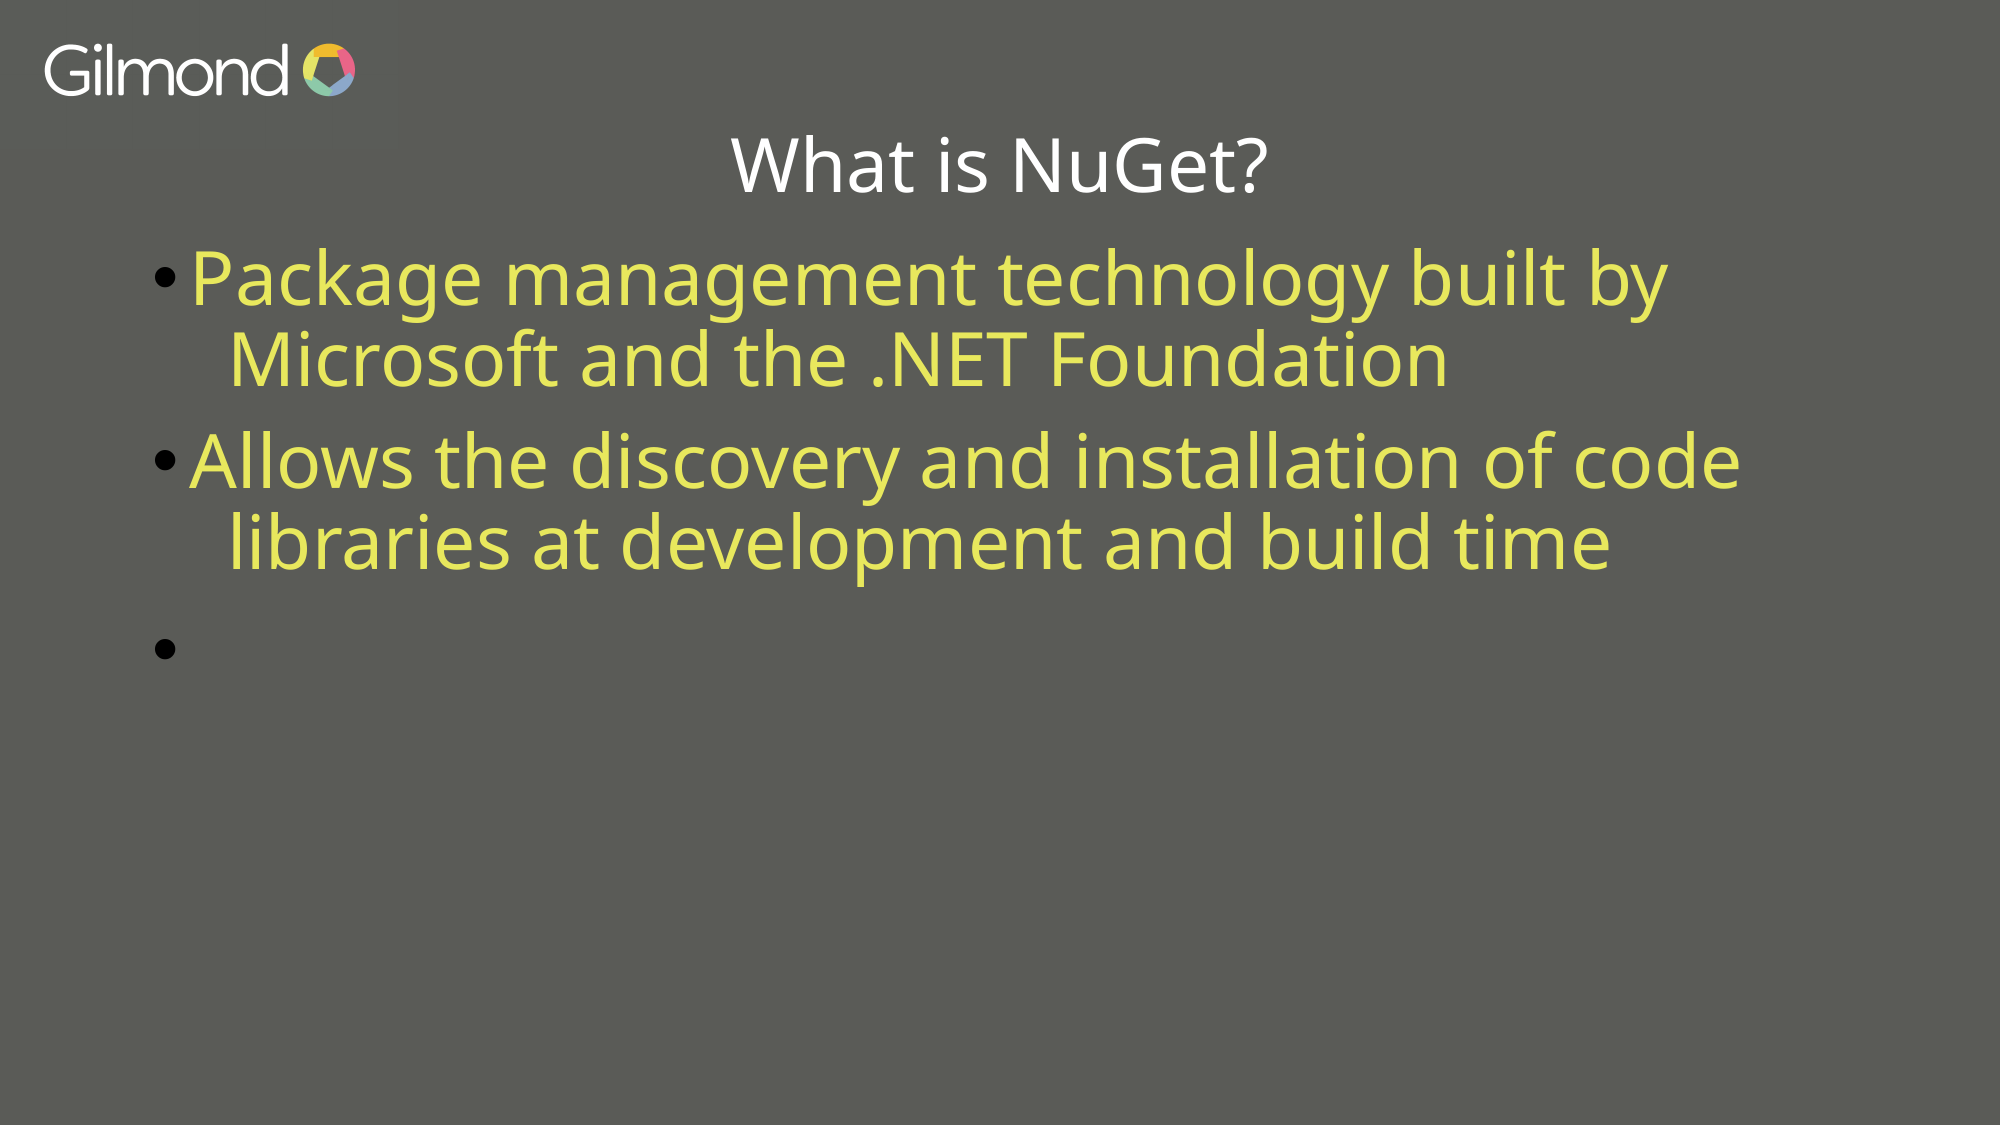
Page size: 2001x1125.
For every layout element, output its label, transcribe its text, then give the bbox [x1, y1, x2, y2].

list Package management technology built by Microsoft and the .NET Foundation Allows the discovery and installation of code libraries at development and build time [137, 233, 1863, 1053]
title What is NuGet? [137, 59, 1863, 233]
picture [0, 0, 399, 149]
